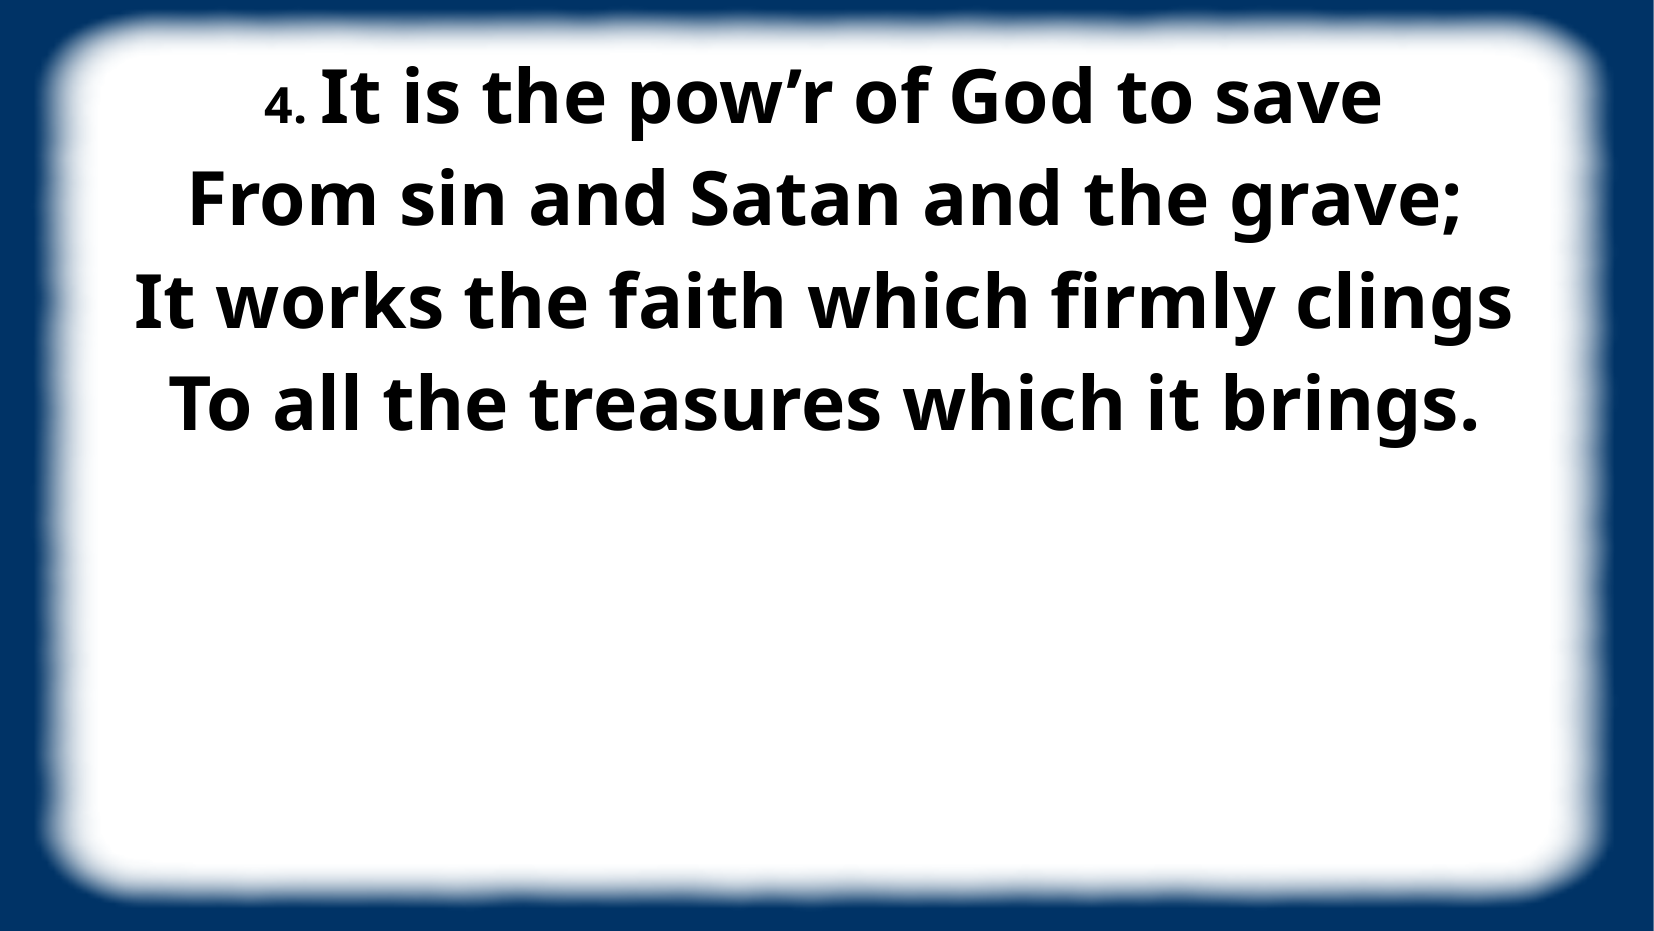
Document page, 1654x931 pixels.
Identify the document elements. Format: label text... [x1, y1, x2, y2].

picture [0, 0, 1654, 931]
text_box 4. It is the pow’r of God to save From sin and Satan and the grave; It works the faith which firmly clings To all the treasures which it brings. [75, 35, 1576, 451]
